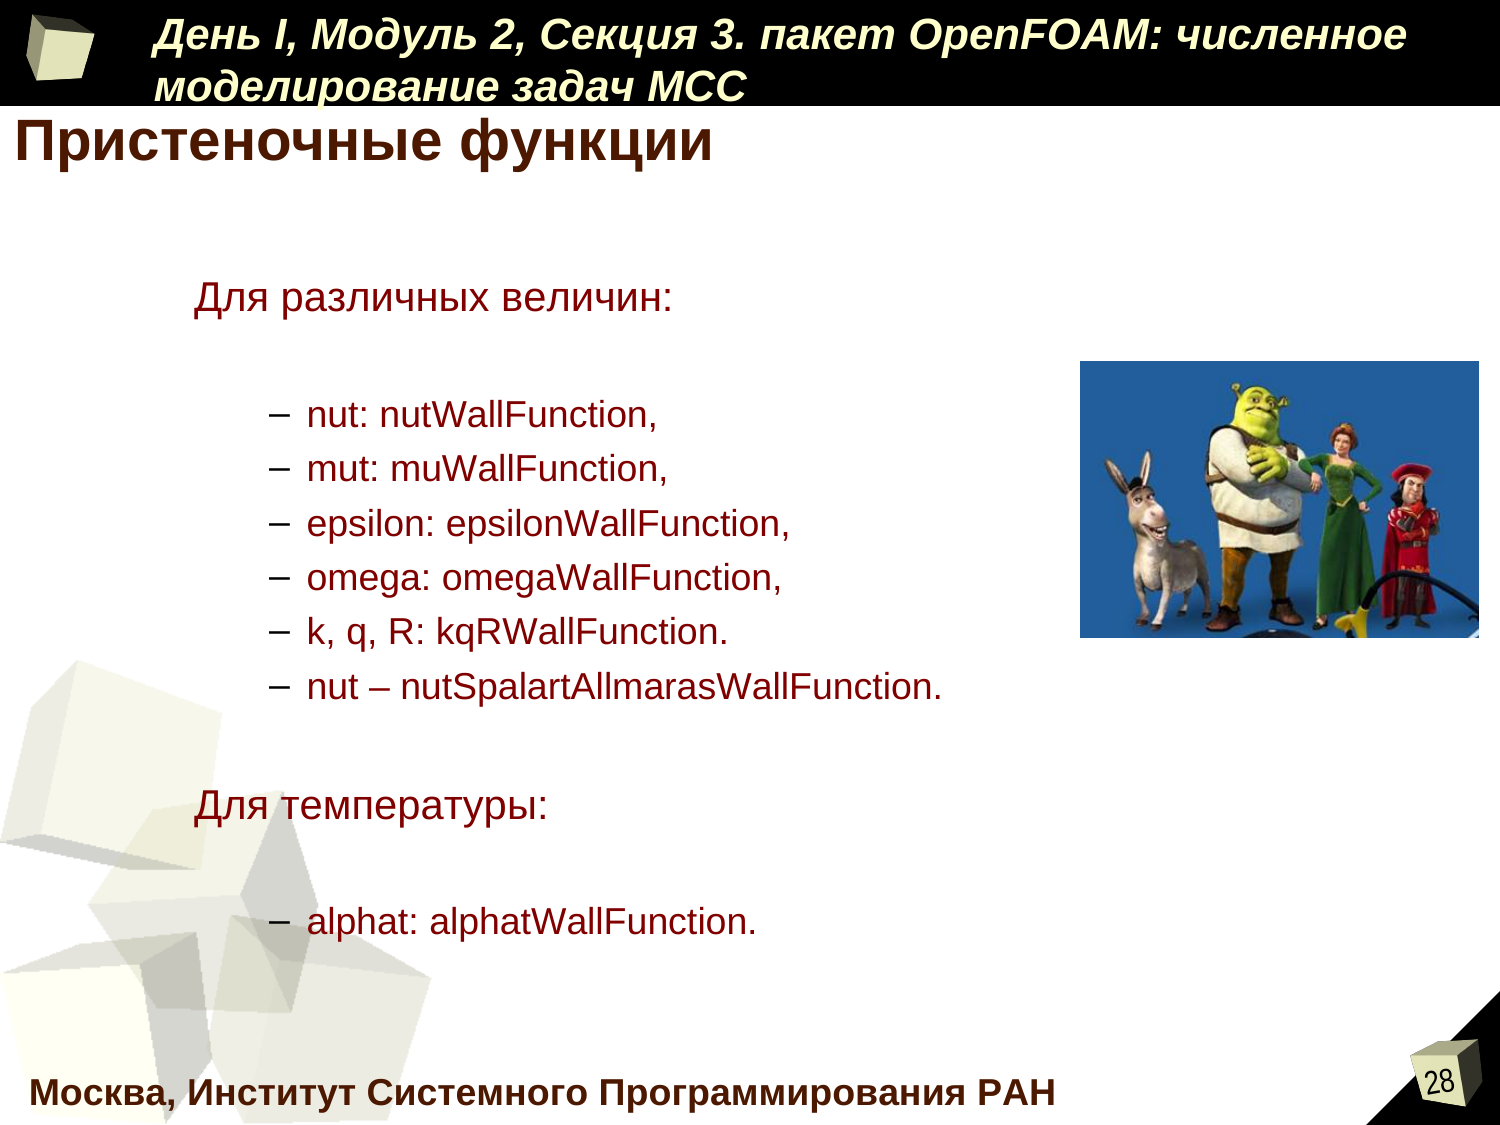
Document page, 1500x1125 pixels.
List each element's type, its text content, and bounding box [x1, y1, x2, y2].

picture [0, 659, 433, 1125]
picture [1080, 361, 1479, 638]
picture [423, 1088, 433, 1102]
list Для различных величин: nut: nutWallFunction, mut: muWallFunction, epsilon: epsilonWallFunction, omega: omegaWallFunction, k, q, R: kqRWallFunction. nut – nutSpalartAllmarasWallFunction. Для температуры: alphat: alphatWallFunction. [29, 262, 1034, 965]
text_box Пристеночные функции [0, 94, 1500, 180]
